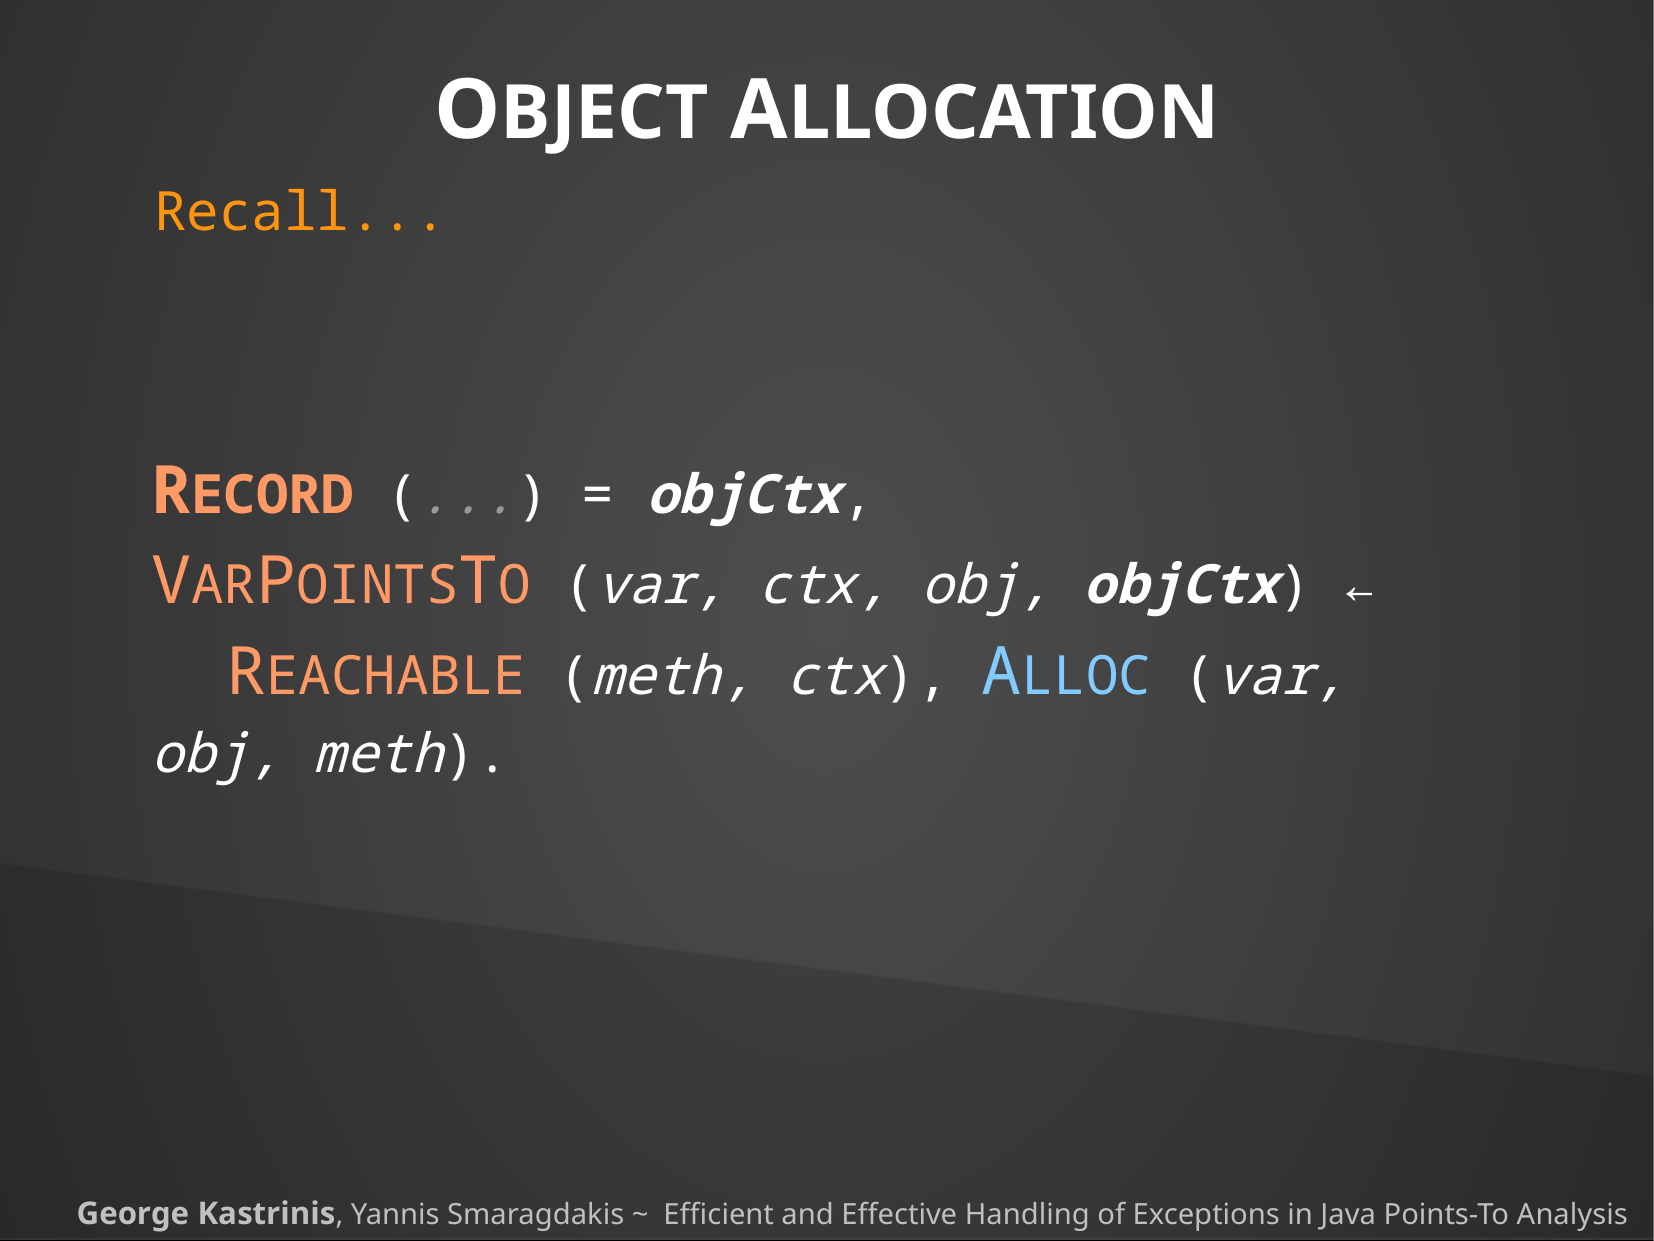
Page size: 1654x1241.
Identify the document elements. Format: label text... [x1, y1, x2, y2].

text_box OBJECT ALLOCATION [409, 41, 1245, 151]
text_box RECORD (...) = objCtx, VARPOINTSTO (var, ctx, obj, objCtx) ← REACHABLE (meth, ctx), ALLOC (var, obj, meth). [136, 434, 1518, 649]
text_box Recall... [139, 165, 415, 235]
picture [0, 0, 1654, 1241]
